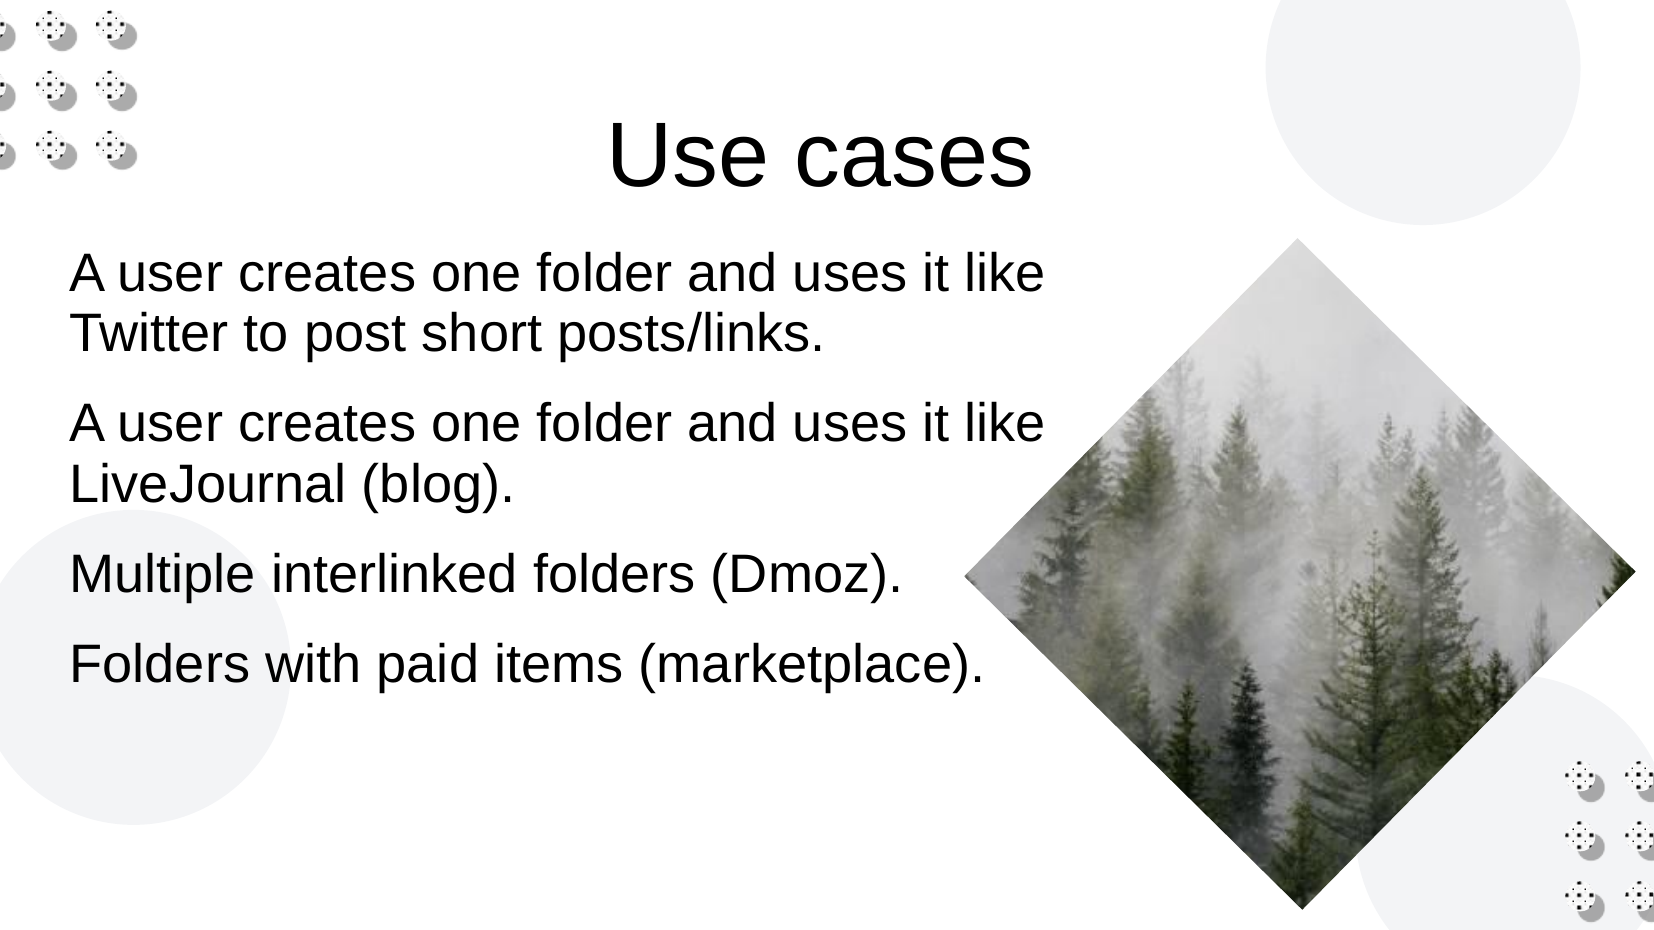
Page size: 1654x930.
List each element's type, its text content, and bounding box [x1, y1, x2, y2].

picture [1625, 881, 1654, 912]
picture [1565, 821, 1596, 852]
picture [0, 133, 7, 158]
text_box A user creates one folder and uses it like Twitter to post short posts/links. A user creates one folder and uses it like LiveJournal (blog). Multiple interlinked folders (Dmoz). Folders with paid items (marketplace). [54, 171, 1255, 765]
picture [1565, 881, 1596, 912]
picture [0, 13, 7, 38]
text_box [964, 238, 1636, 910]
picture [1625, 761, 1654, 792]
picture [35, 10, 66, 41]
title Use cases [76, 76, 1565, 232]
picture [1565, 761, 1596, 792]
picture [1625, 821, 1654, 852]
picture [0, 73, 7, 98]
picture [35, 70, 67, 101]
picture [99, 70, 123, 76]
picture [36, 130, 67, 161]
picture [95, 10, 126, 41]
